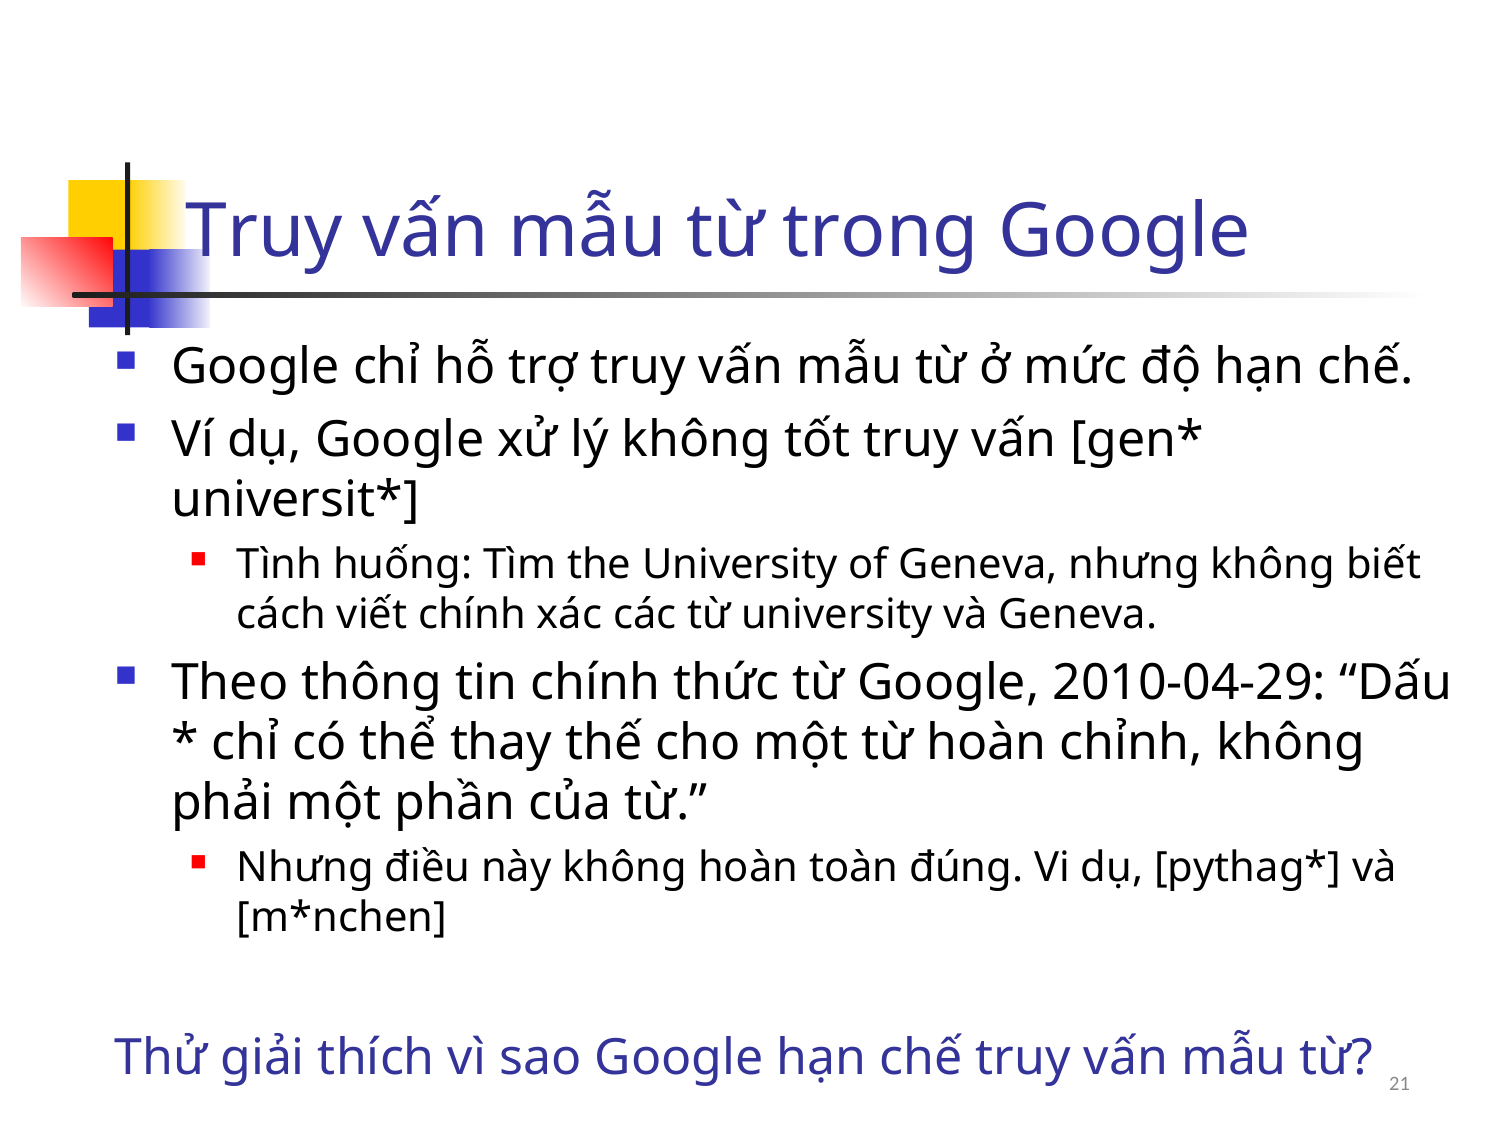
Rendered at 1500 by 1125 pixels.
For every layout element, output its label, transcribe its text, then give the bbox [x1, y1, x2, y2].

text_box Truy vấn mẫu từ trong Google [171, 48, 1465, 279]
text_box Google chỉ hỗ trợ truy vấn mẫu từ ở mức độ hạn chế. Ví dụ, Google xử lý không tốt truy vấn [gen* universit*] Tình huống: Tìm the University of Geneva, nhưng không biết cách viết chính xác các từ university và Geneva. Theo thông tin chính thức từ Google, 2010-04-29: “Dấu * chỉ có thể thay thế cho một từ hoàn chỉnh, không phải một phần của từ.” Nhưng điều này không hoàn toàn đúng. Vi dụ, [pythag*] và [m*nchen] Thử giải thích vì sao Google hạn chế truy vấn mẫu từ? [100, 326, 1471, 1103]
